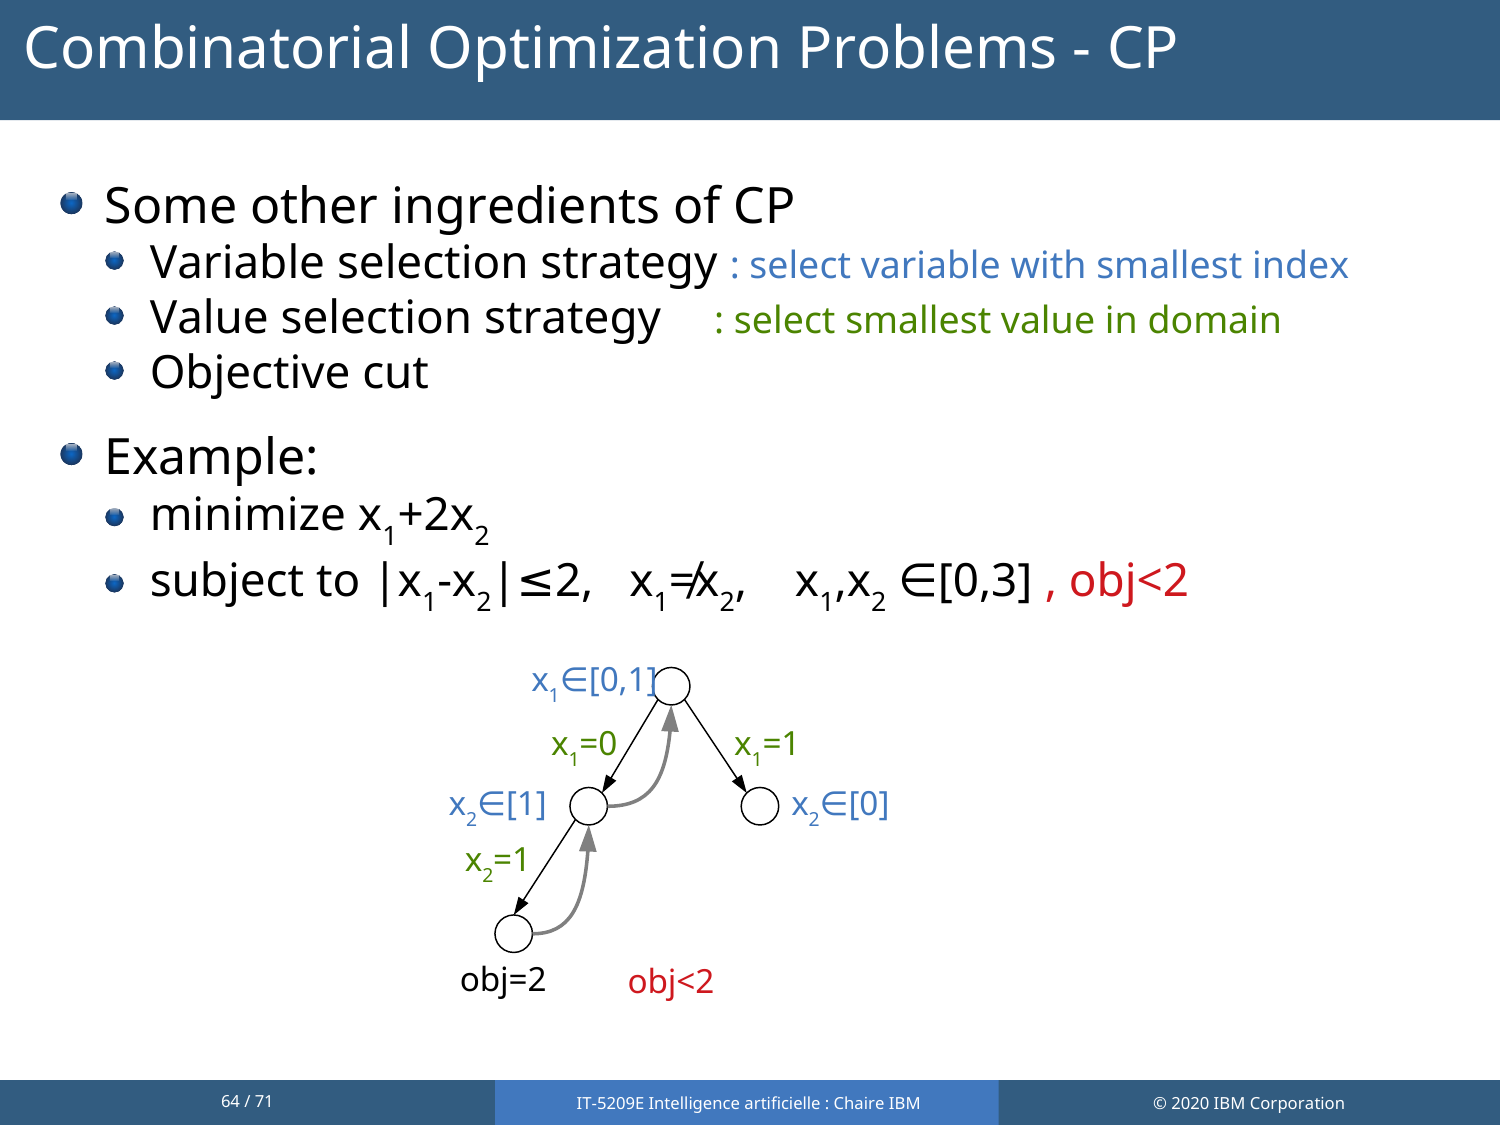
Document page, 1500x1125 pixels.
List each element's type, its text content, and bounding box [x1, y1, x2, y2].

text_box x1∈[0,1] [516, 650, 712, 714]
list Some other ingredients of CP Variable selection strategy : select variable with smallest index Value selection strategy : select smallest value in domain Objective cut Example: minimize x1+2x2 subject to |x1-x2|≤2, x1≠x2, x1,x2 ∈[0,3] , obj<2 [45, 165, 1441, 1036]
text_box obj=2 [445, 950, 590, 1006]
text_box x1=1 [719, 715, 827, 785]
text_box obj<2 [612, 952, 758, 1008]
text_box x1=0 [536, 715, 644, 785]
text_box [741, 787, 776, 826]
text_box x2∈[0] [776, 775, 972, 838]
title Combinatorial Optimization Problems - CP [0, 0, 1500, 121]
text_box [494, 915, 533, 950]
text_box x2∈[1] [433, 774, 629, 838]
text_box x2=1 [450, 831, 558, 901]
